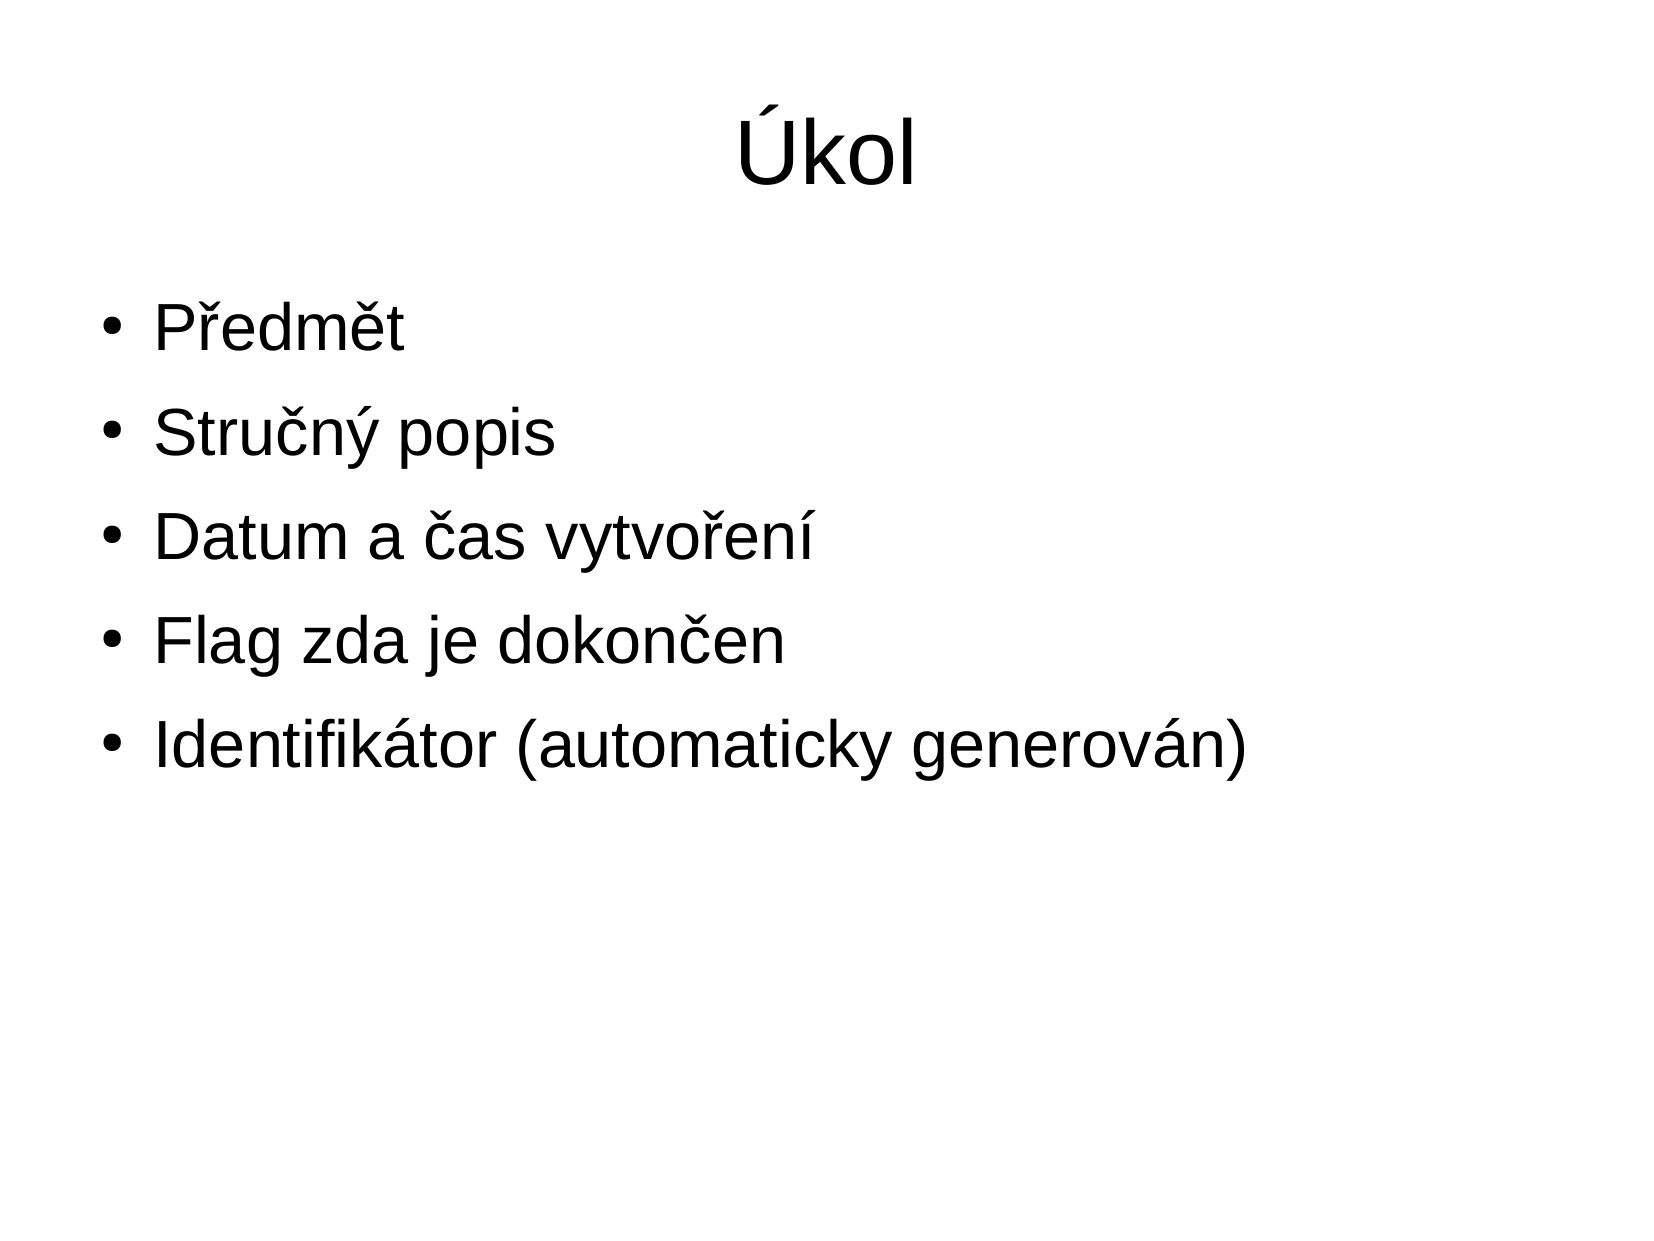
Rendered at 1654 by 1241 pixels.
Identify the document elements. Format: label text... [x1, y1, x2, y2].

title Úkol [82, 49, 1571, 257]
list Předmět Stručný popis Datum a čas vytvoření Flag zda je dokončen Identifikátor (automaticky generován) [82, 290, 1571, 1010]
